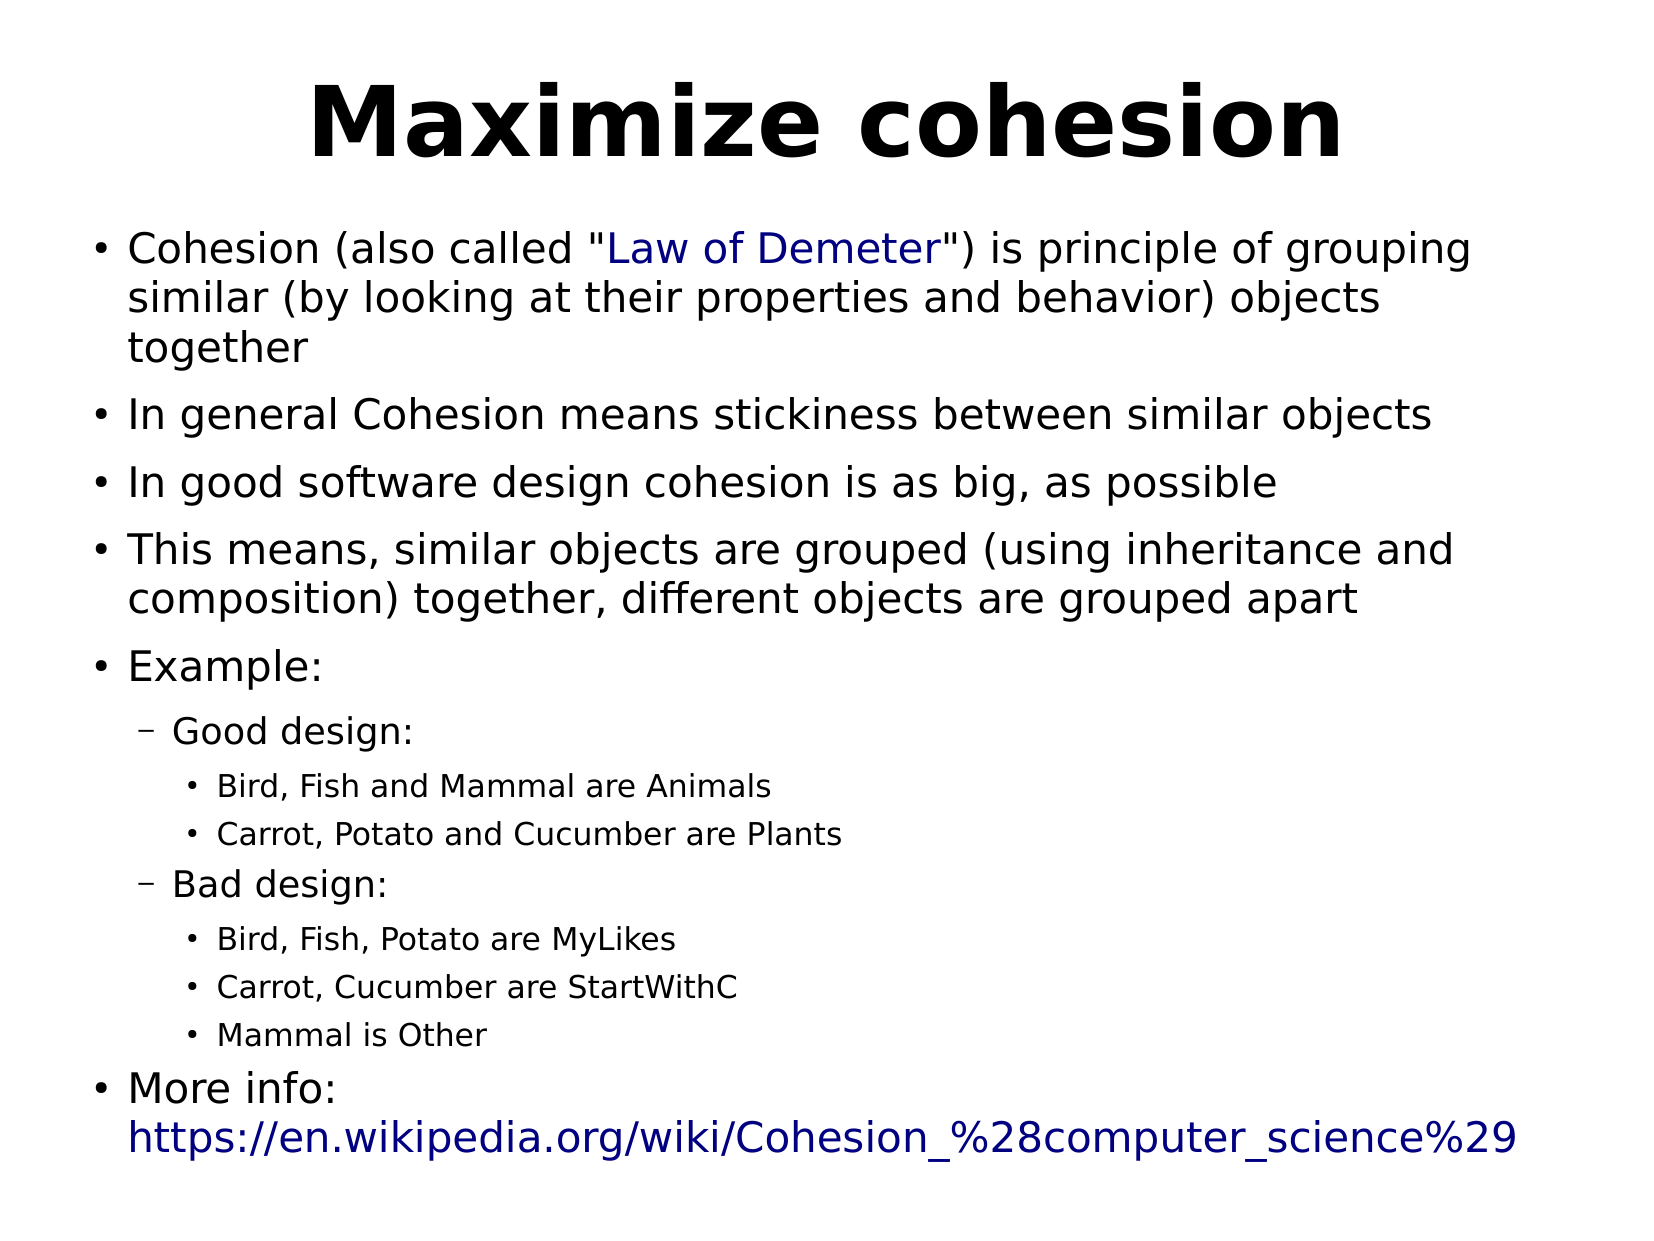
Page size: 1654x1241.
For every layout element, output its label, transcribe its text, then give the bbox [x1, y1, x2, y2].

list Cohesion (also called "Law of Demeter") is principle of grouping similar (by looking at their properties and behavior) objects together In general Cohesion means stickiness between similar objects In good software design cohesion is as big, as possible This means, similar objects are grouped (using inheritance and composition) together, different objects are grouped apart Example: Good design: Bird, Fish and Mammal are Animals Carrot, Potato and Cucumber are Plants Bad design: Bird, Fish, Potato are MyLikes Carrot, Cucumber are StartWithC Mammal is Other More info: https://en.wikipedia.org/wiki/Cohesion_%28computer_science%29 [82, 225, 1538, 1186]
title Maximize cohesion [82, 49, 1571, 196]
